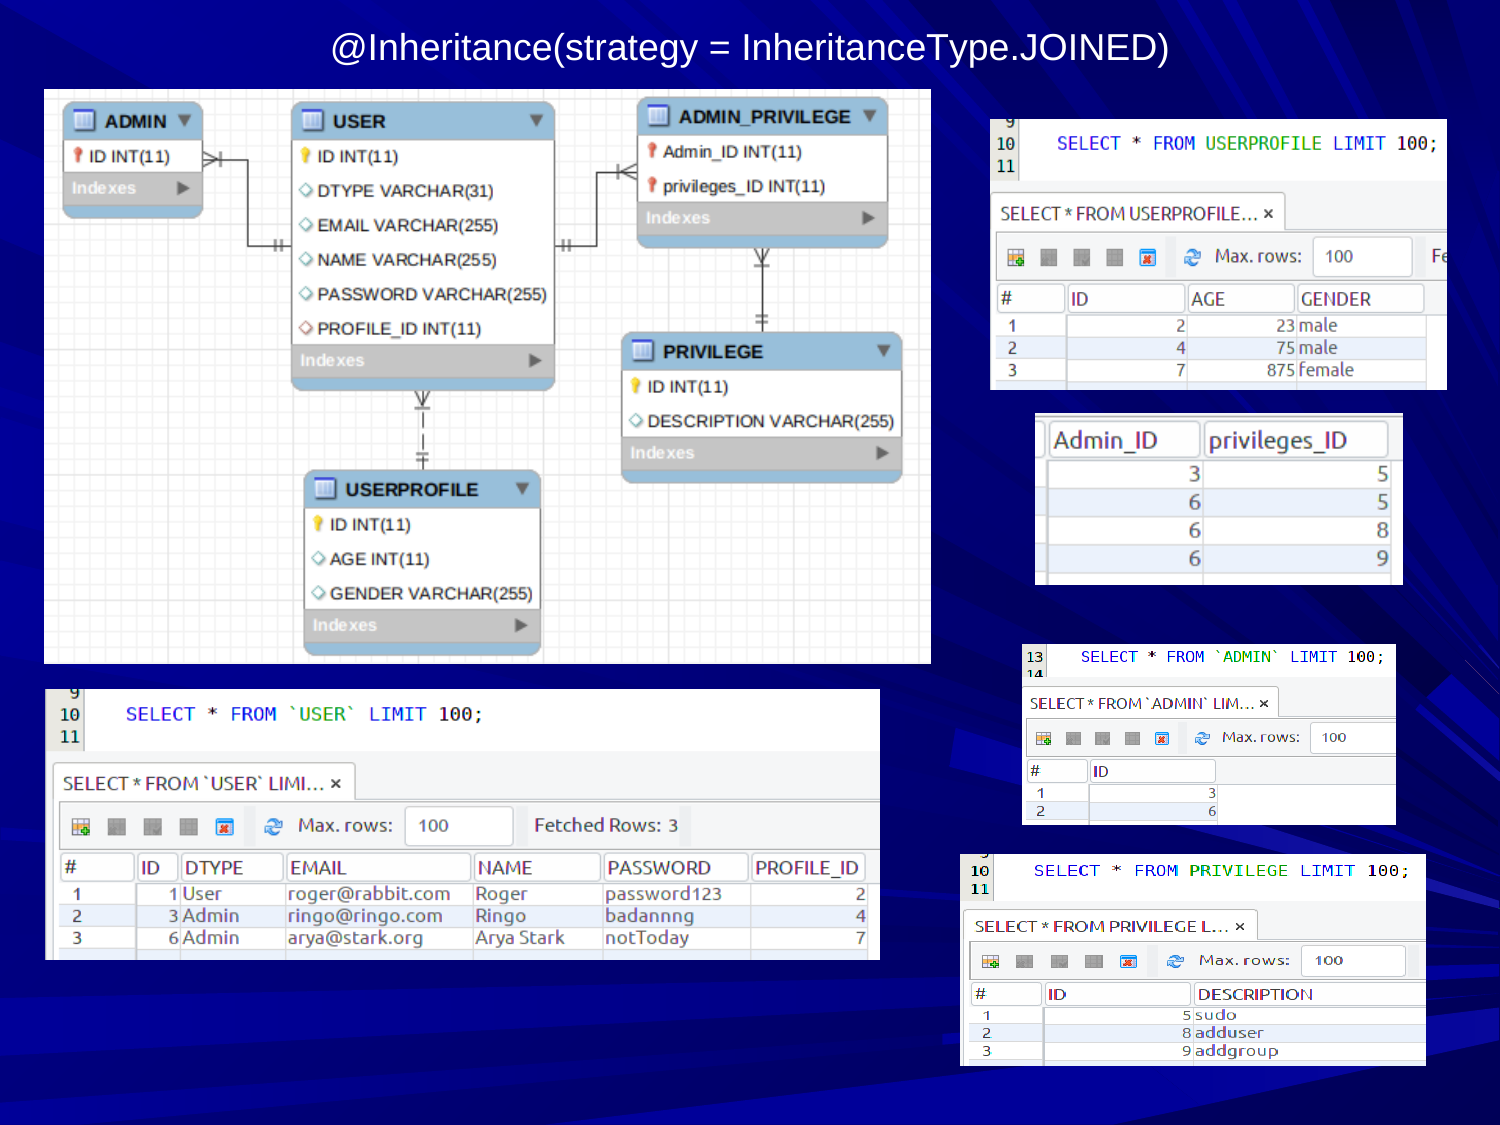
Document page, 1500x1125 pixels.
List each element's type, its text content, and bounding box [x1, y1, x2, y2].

picture [45, 689, 880, 961]
picture [960, 854, 1426, 1066]
picture [990, 119, 1447, 390]
text_box @Inheritance(strategy = InheritanceType.JOINED) [315, 15, 1186, 76]
picture [44, 89, 931, 664]
picture [1035, 413, 1403, 586]
picture [1022, 644, 1396, 826]
